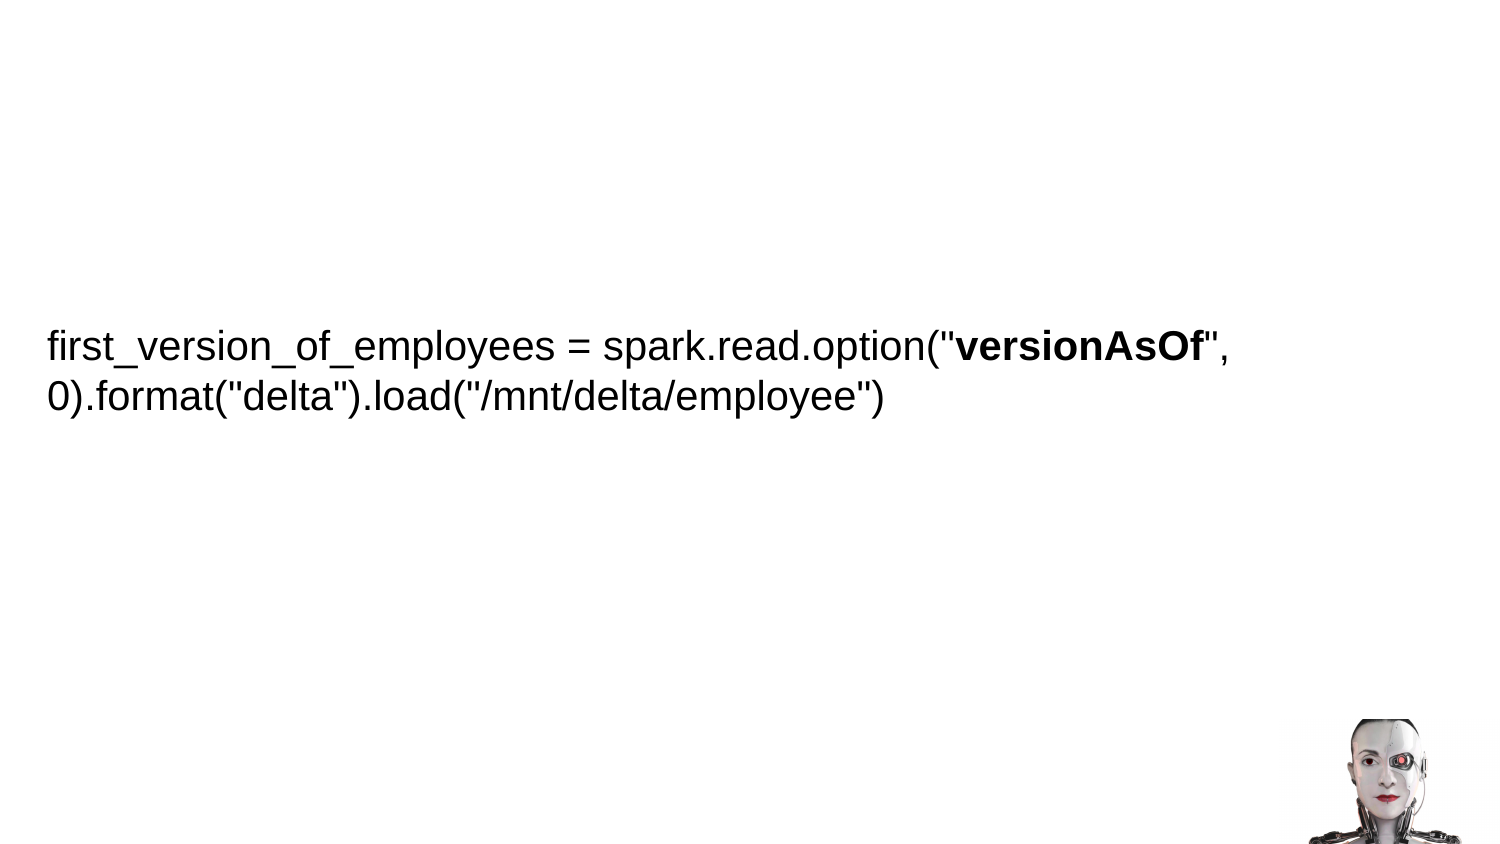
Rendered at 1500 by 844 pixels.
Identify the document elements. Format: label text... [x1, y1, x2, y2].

text_box first_version_of_employees = spark.read.option("versionAsOf", 0).format("delta").load("/mnt/delta/employee") [32, 303, 1500, 569]
picture [1279, 719, 1500, 844]
